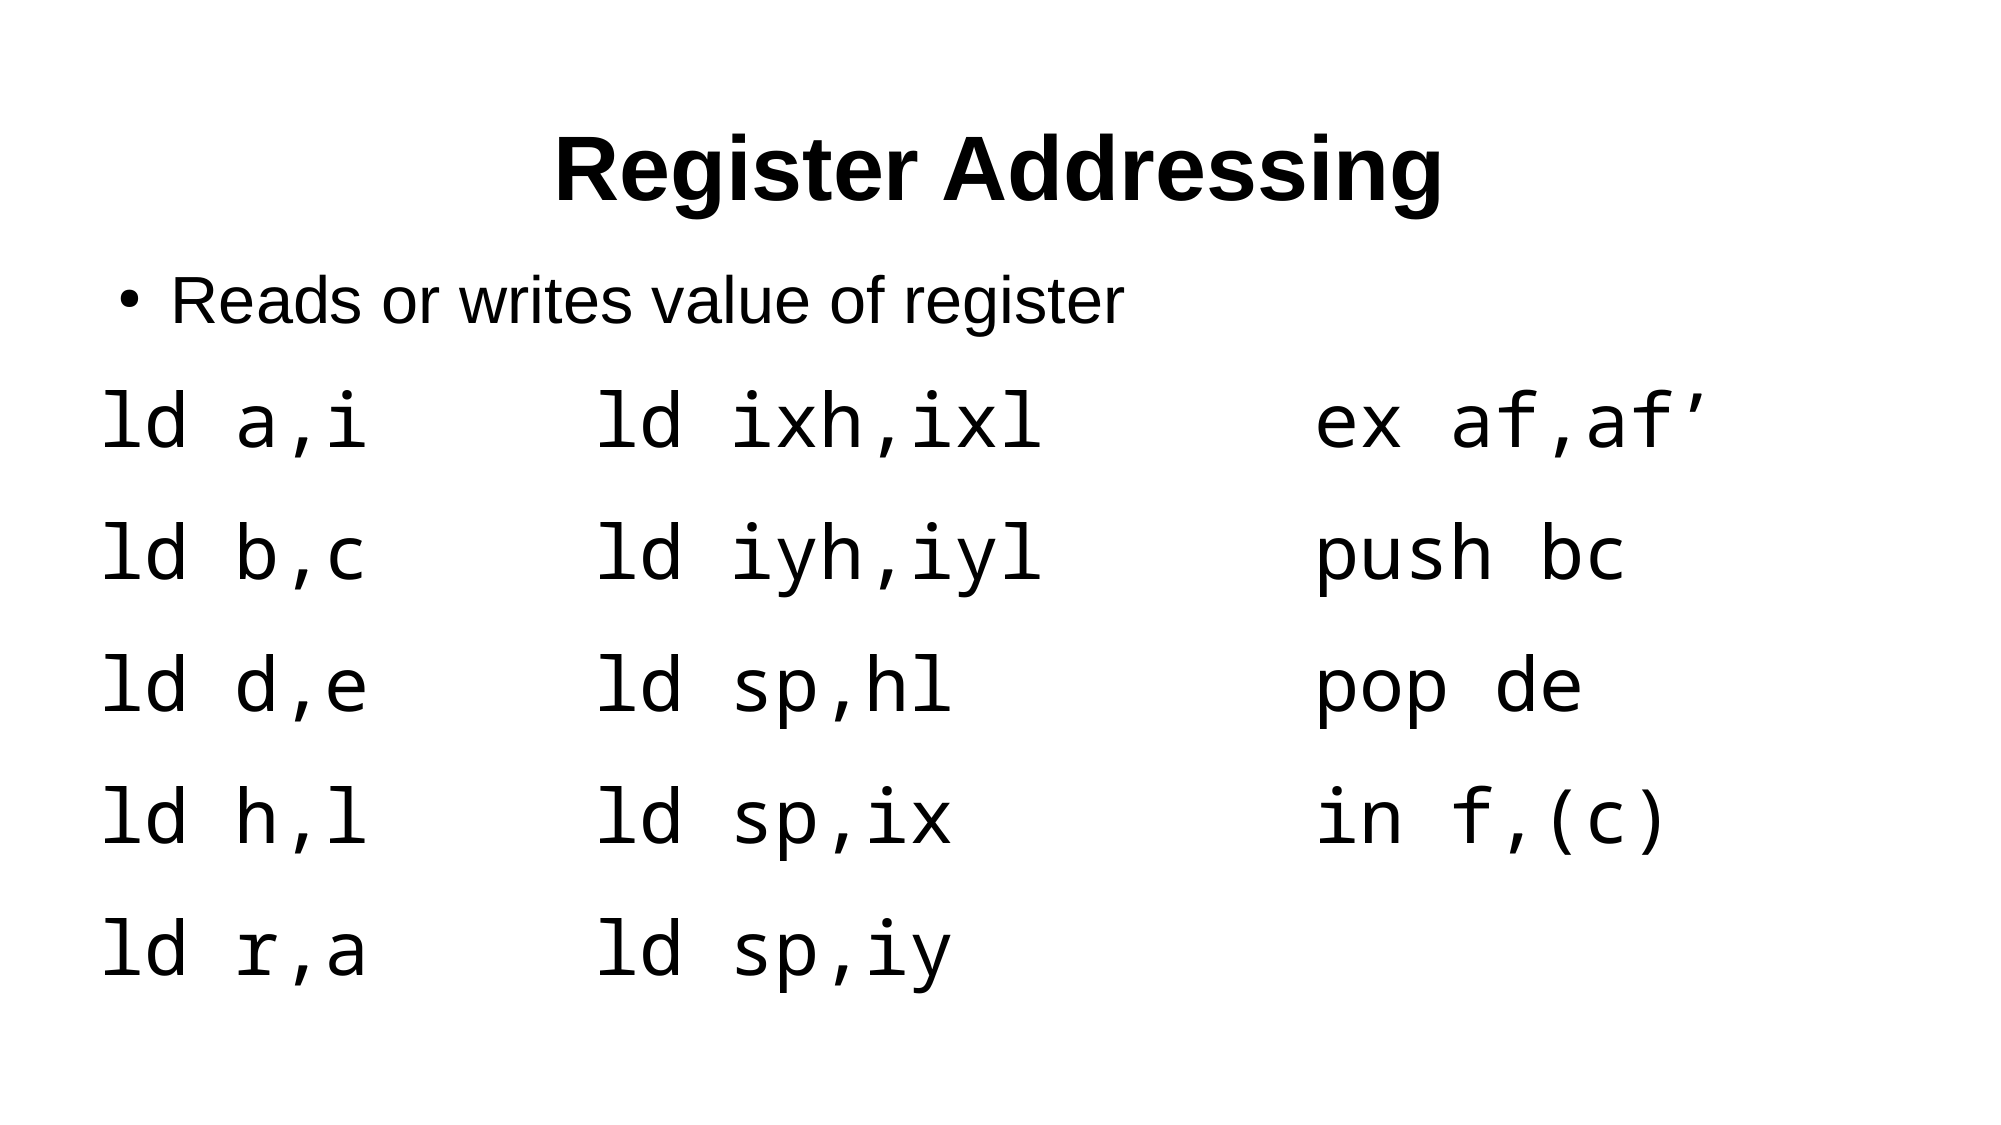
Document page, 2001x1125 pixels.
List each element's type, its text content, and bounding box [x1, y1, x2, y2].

list Reads or writes value of register ld a,i ld ixh,ixl ex af,af’ ld b,c ld iyh,iyl push bc ld d,e ld sp,hl pop de ld h,l ld sp,ix in f,(c) ld r,a ld sp,iy [99, 263, 1900, 1111]
title Register Addressing [137, 59, 1863, 263]
